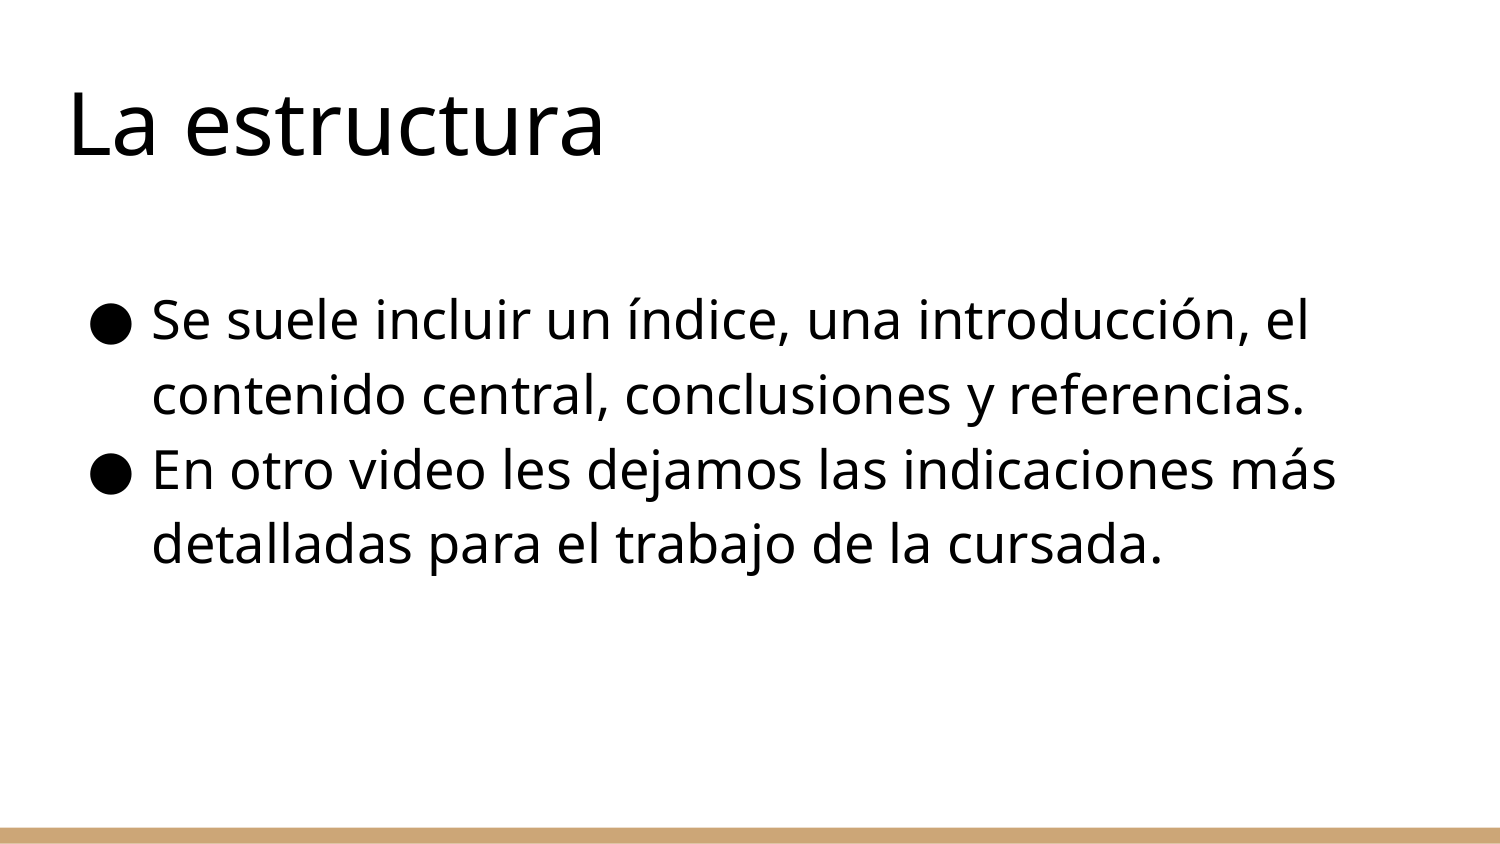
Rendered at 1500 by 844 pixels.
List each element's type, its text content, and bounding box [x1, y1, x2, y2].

list Se suele incluir un índice, una introducción, el contenido central, conclusiones y referencias. En otro video les dejamos las indicaciones más detalladas para el trabajo de la cursada. [61, 260, 1460, 643]
title La estructura [51, 51, 1449, 189]
